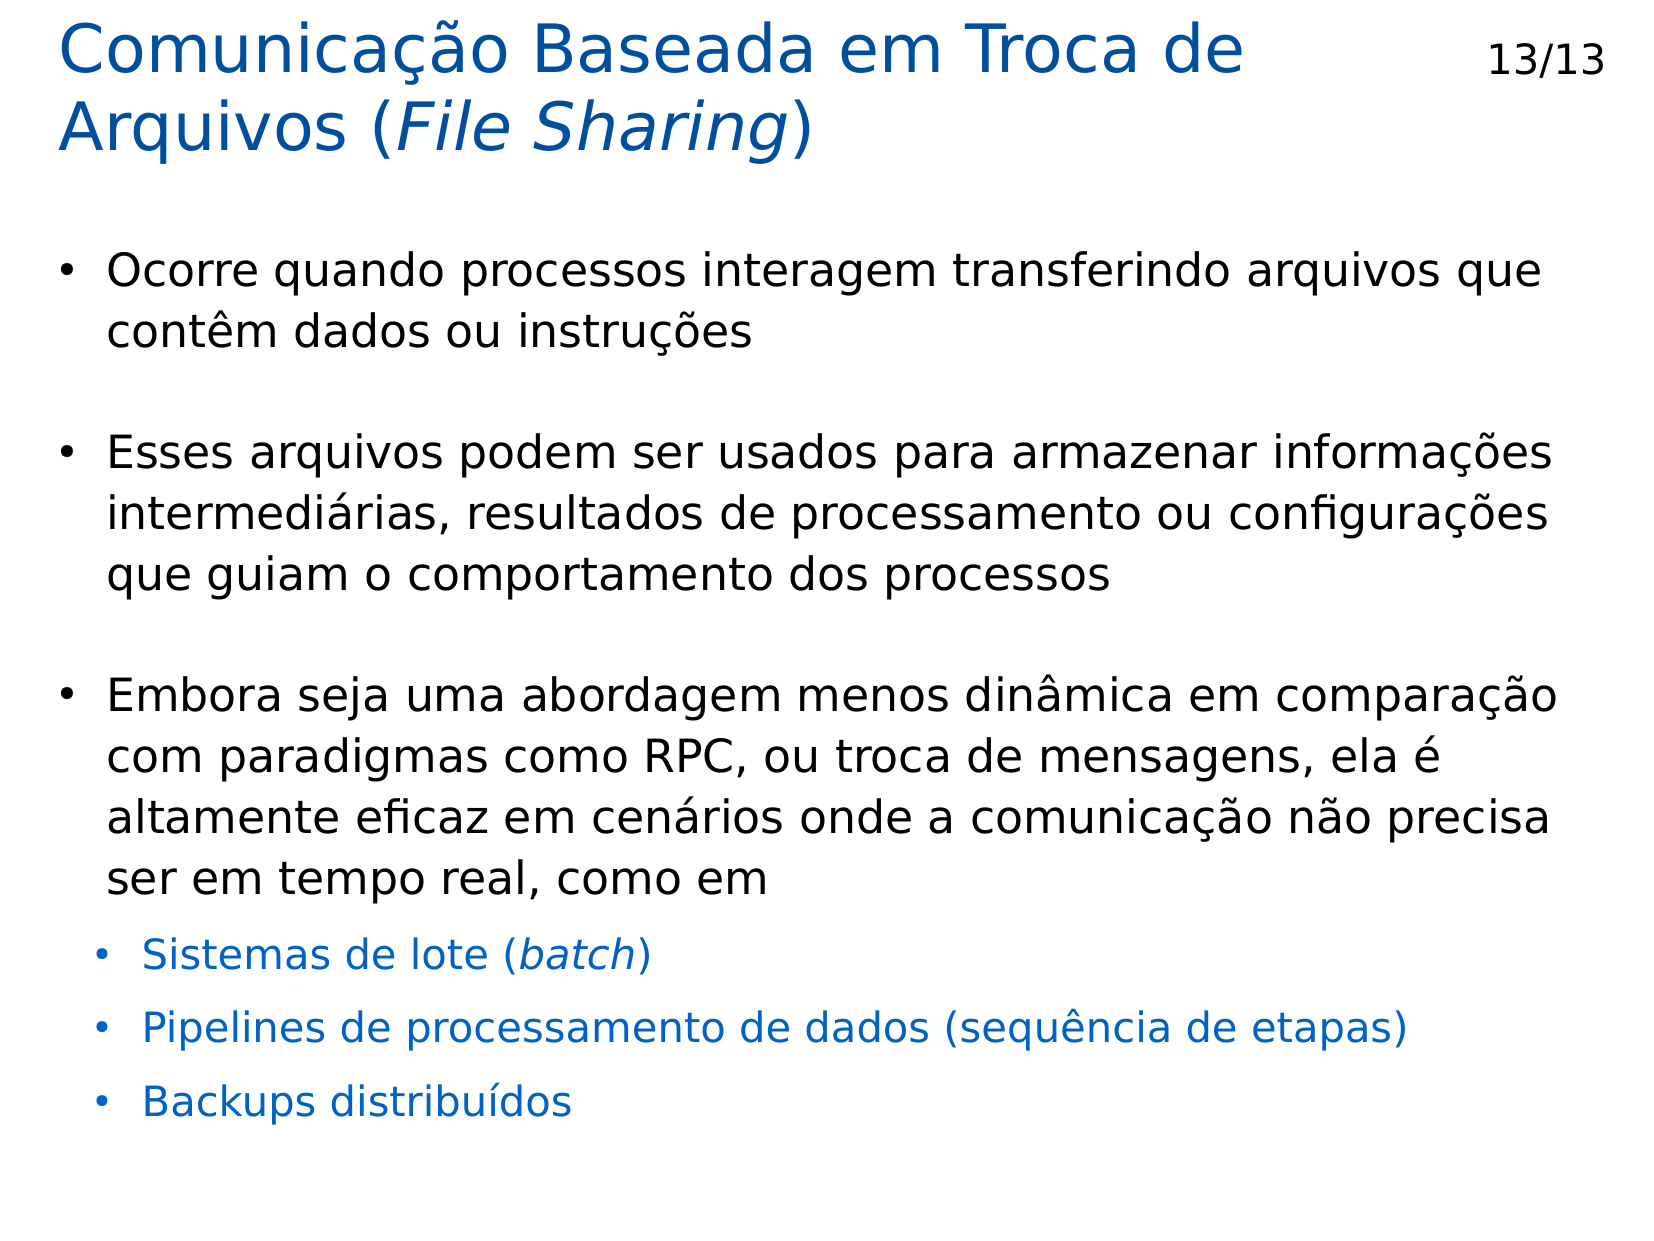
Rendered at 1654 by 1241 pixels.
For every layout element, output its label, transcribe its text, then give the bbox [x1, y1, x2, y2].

list Ocorre quando processos interagem transferindo arquivos que contêm dados ou instruções Esses arquivos podem ser usados para armazenar informações intermediárias, resultados de processamento ou configurações que guiam o comportamento dos processos Embora seja uma abordagem menos dinâmica em comparação com paradigmas como RPC, ou troca de mensagens, ela é altamente eficaz em cenários onde a comunicação não precisa ser em tempo real, como em Sistemas de lote (batch) Pipelines de processamento de dados (sequência de etapas) Backups distribuídos [59, 236, 1595, 1211]
title Comunicação Baseada em Troca de Arquivos (File Sharing) [59, 10, 1506, 167]
